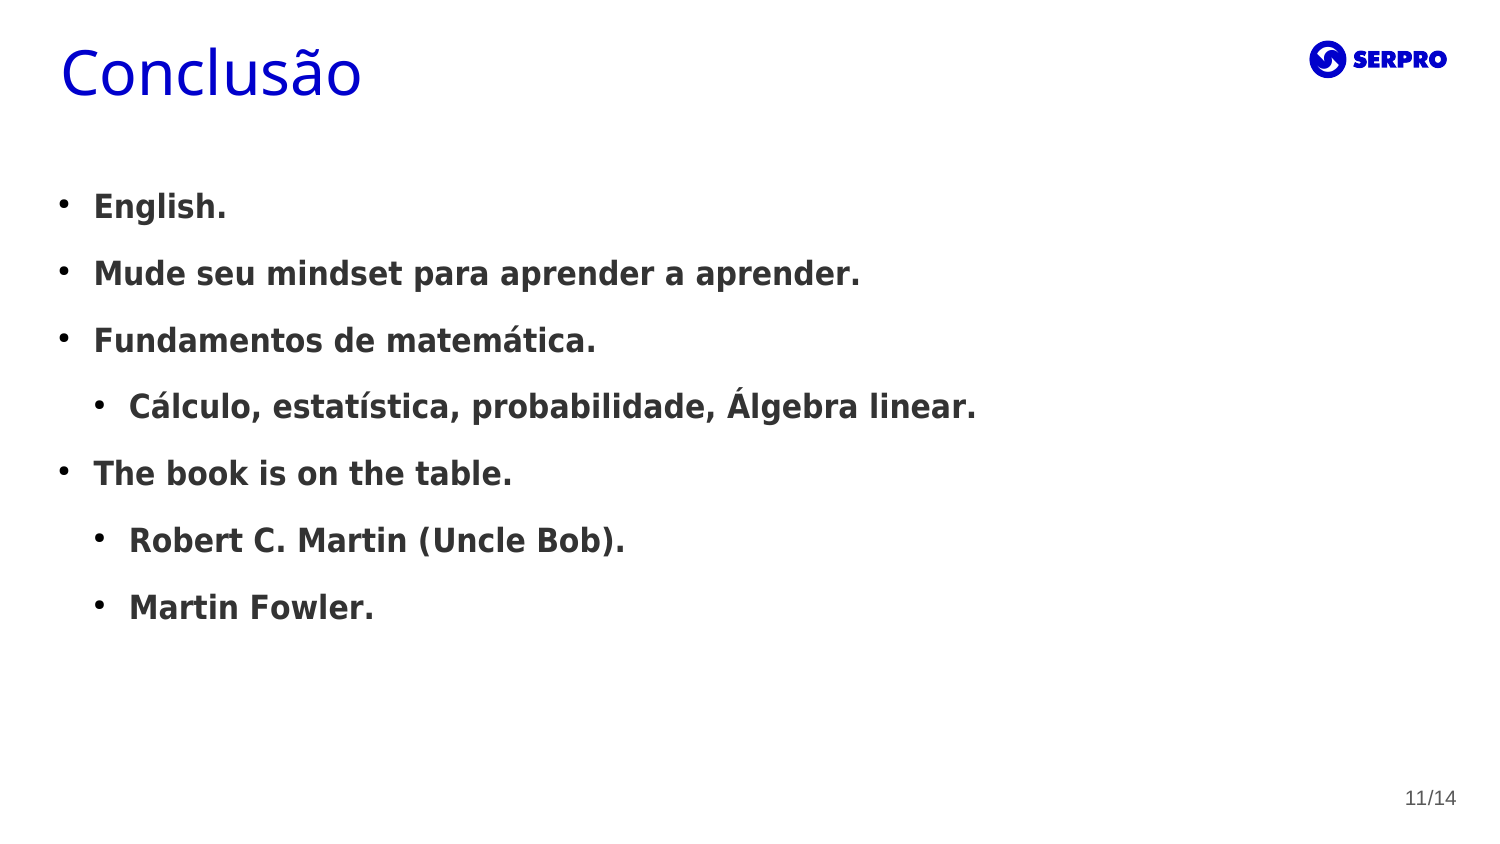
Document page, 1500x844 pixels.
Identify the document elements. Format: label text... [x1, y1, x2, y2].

text_box English. Mude seu mindset para aprender a aprender. Fundamentos de matemática. Cálculo, estatística, probabilidade, Álgebra linear. The book is on the table. Robert C. Martin (Uncle Bob). Martin Fowler. [58, 179, 1351, 244]
slide_number <número>/14 [1389, 764, 1480, 830]
title Conclusão [45, 32, 1191, 129]
picture [1306, 37, 1450, 82]
